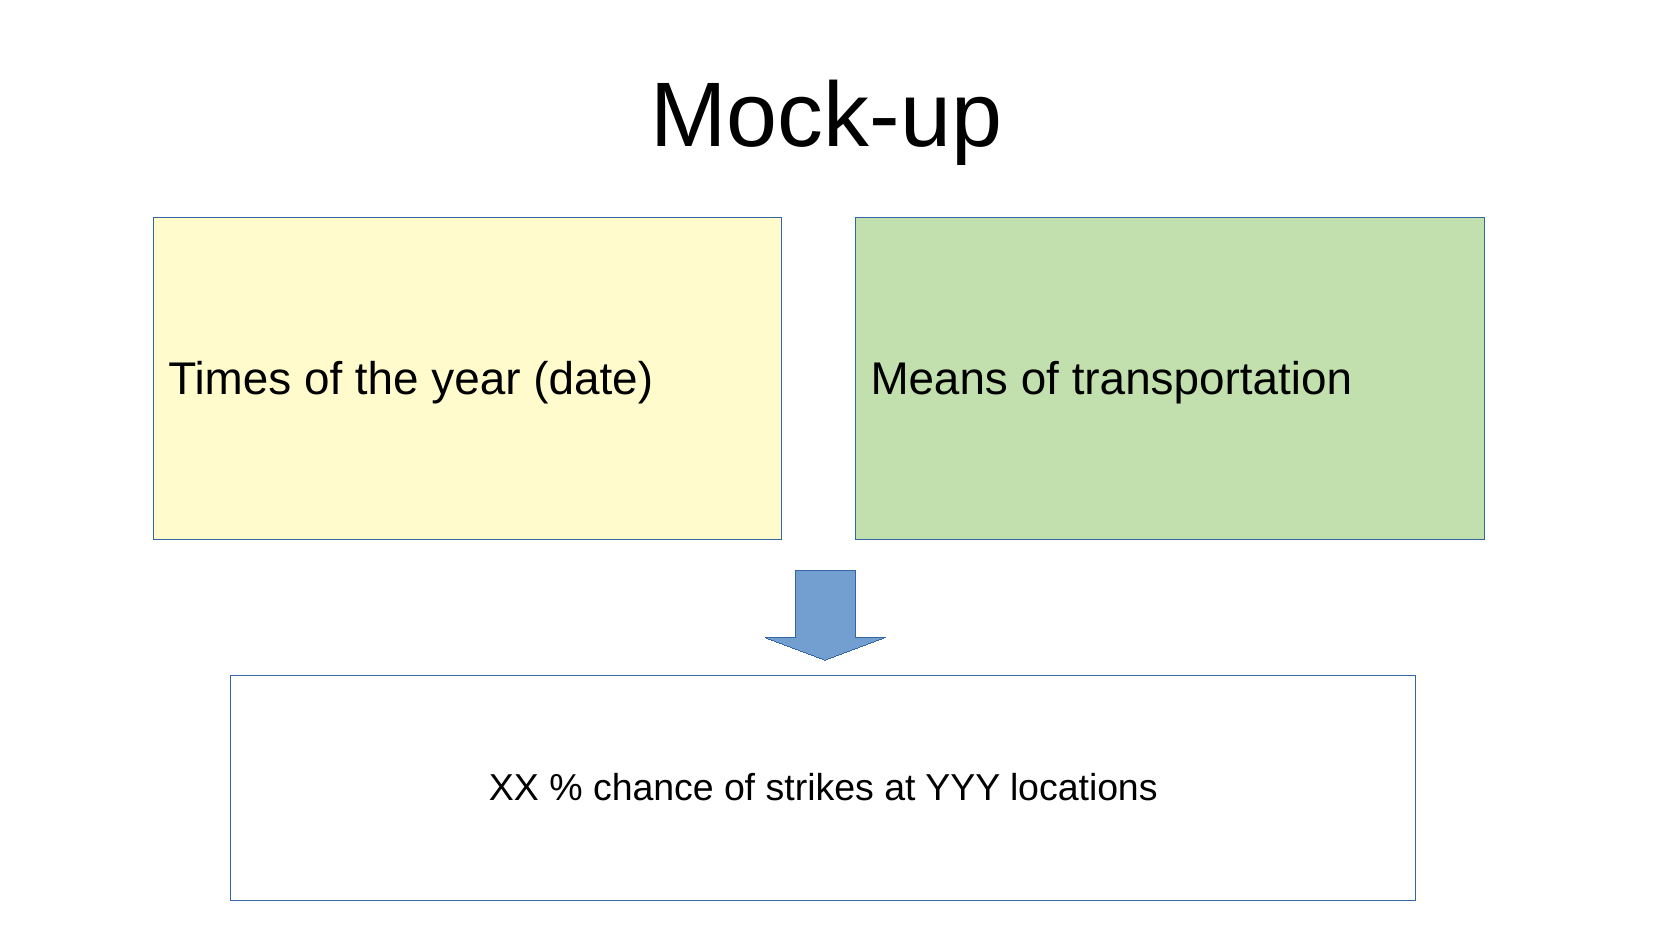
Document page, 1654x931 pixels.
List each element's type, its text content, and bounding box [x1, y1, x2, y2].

text_box Times of the year (date) [153, 217, 782, 540]
text_box XX % chance of strikes at YYY locations [230, 675, 1416, 901]
title Mock-up [82, 37, 1571, 193]
text_box Means of transportation [855, 217, 1485, 540]
text_box [765, 570, 886, 661]
